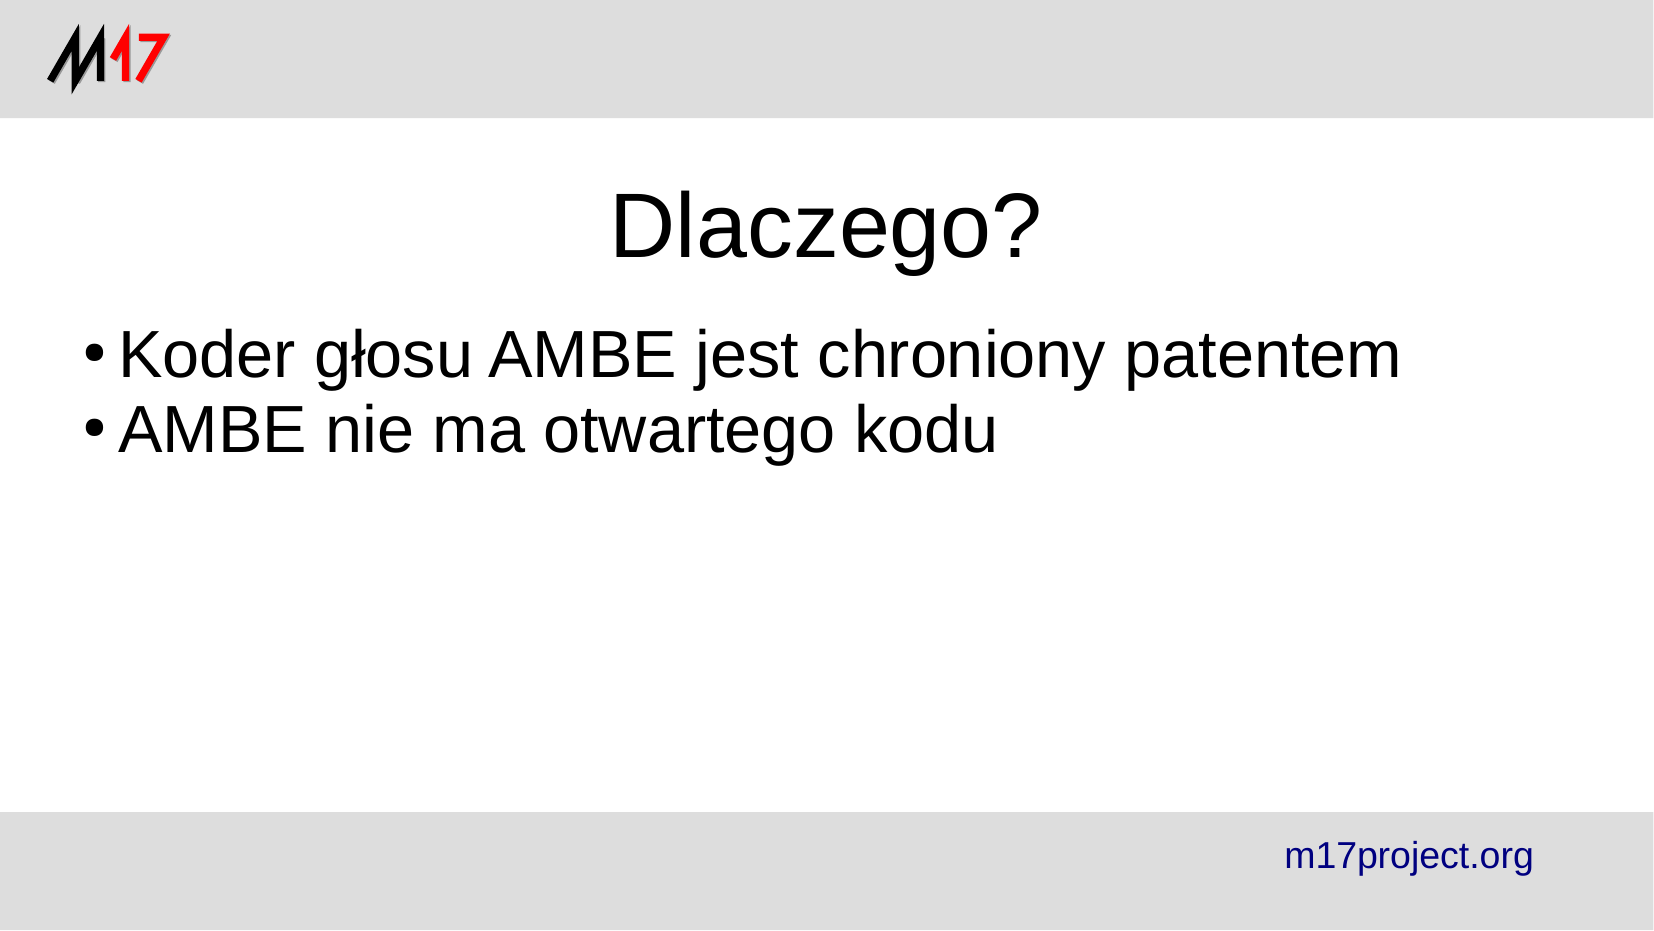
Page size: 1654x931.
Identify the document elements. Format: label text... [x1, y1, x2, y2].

title Dlaczego? [82, 147, 1571, 303]
text_box [0, 812, 1654, 931]
text_box [0, 0, 1654, 119]
subtitle Koder głosu AMBE jest chroniony patentem AMBE nie ma otwartego kodu [82, 316, 1571, 812]
picture [39, 16, 178, 102]
text_box m17project.org [1269, 826, 1654, 897]
